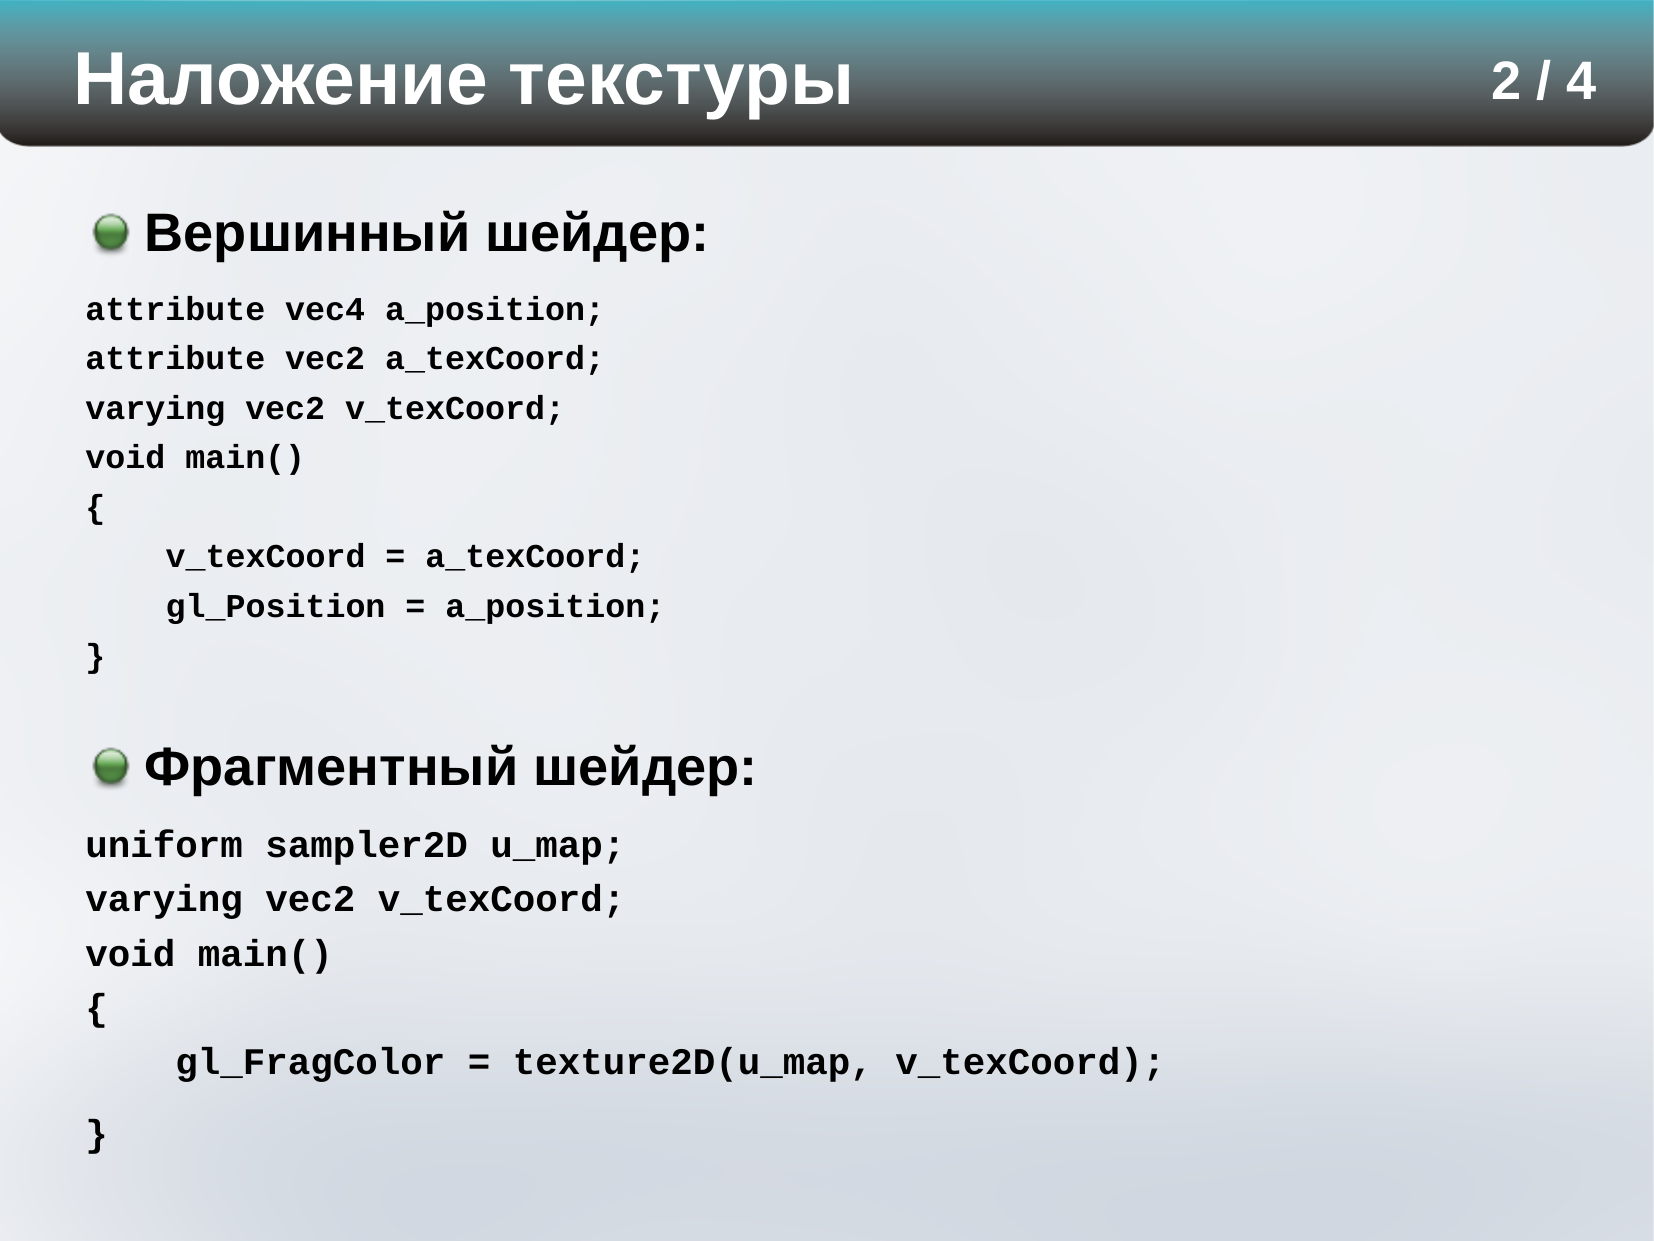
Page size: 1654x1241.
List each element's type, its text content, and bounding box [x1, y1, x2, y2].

text_box Вершинный шейдер: attribute vec4 a_position; attribute vec2 a_texCoord; varying vec2 v_texCoord; void main() { v_texCoord = a_texCoord; gl_Position = a_position; } Фрагментный шейдер: uniform sampler2D u_map; varying vec2 v_texCoord; void main() { gl_FragColor = texture2D(u_map, v_texCoord); } [70, 195, 1625, 1166]
picture [0, 0, 1654, 1241]
text_box <номер> / 4 [1476, 42, 1654, 179]
text_box Наложение текстуры [59, 29, 1182, 129]
